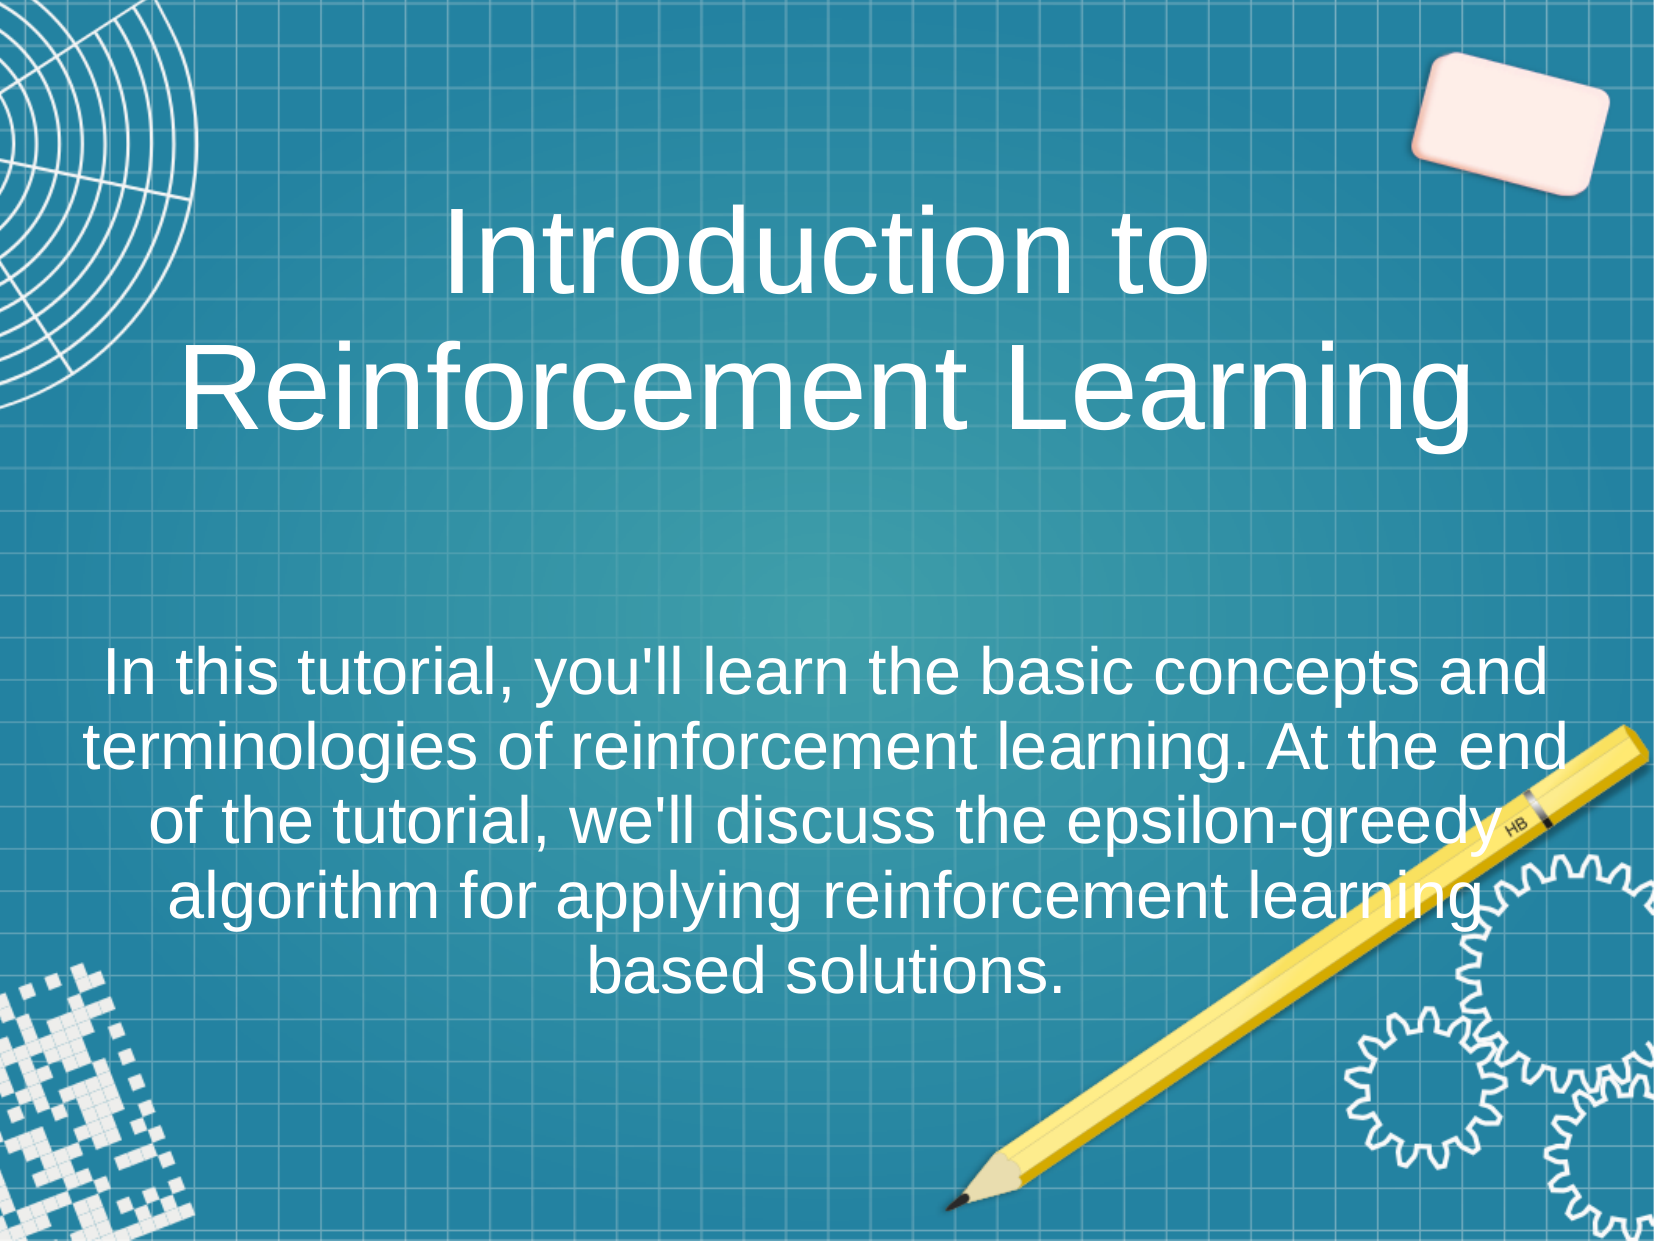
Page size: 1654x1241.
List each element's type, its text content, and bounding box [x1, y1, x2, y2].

picture [0, 0, 1654, 1241]
subtitle In this tutorial, you'll learn the basic concepts and terminologies of reinforcement learning. At the end of the tutorial, we'll discuss the epsilon-greedy algorithm for applying reinforcement learning based solutions. [82, 519, 1571, 1123]
title Introduction to Reinforcement Learning [82, 177, 1571, 461]
